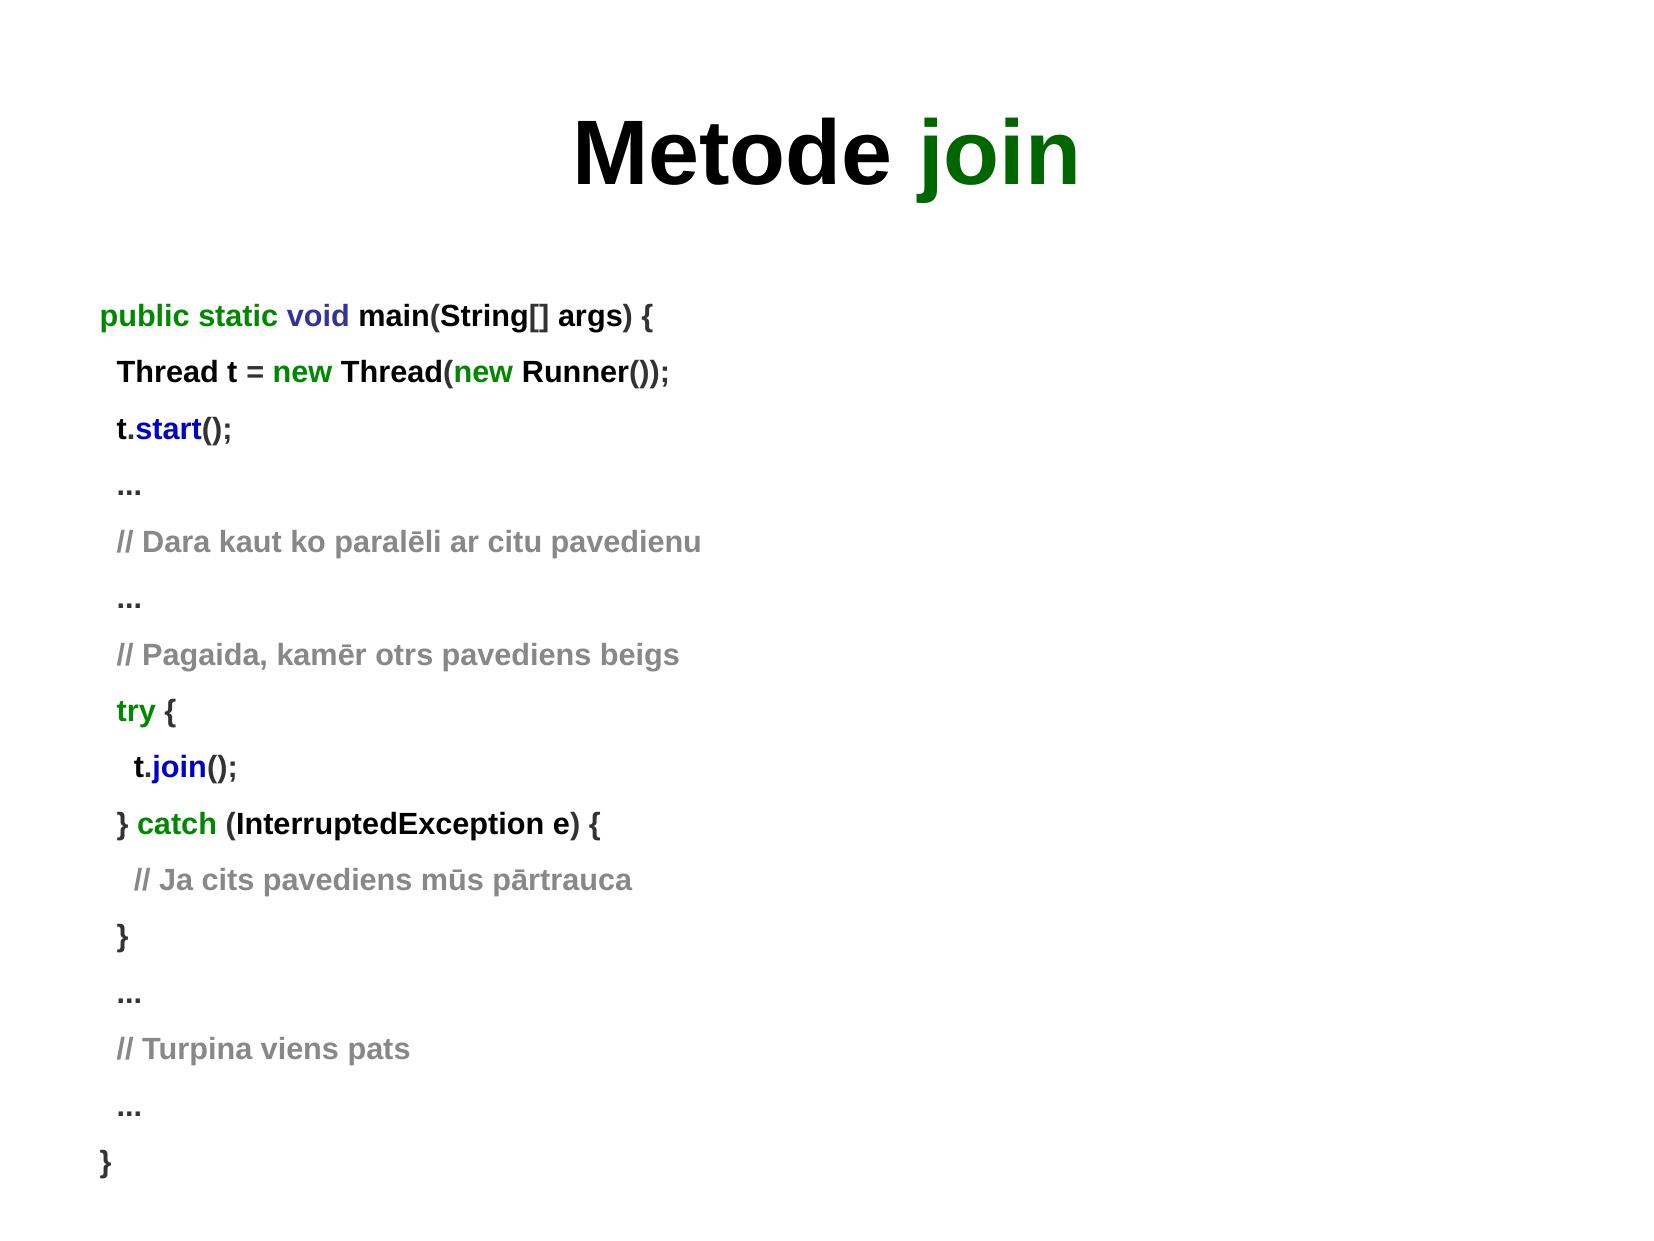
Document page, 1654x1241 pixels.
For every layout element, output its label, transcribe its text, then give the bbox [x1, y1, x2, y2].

title Metode join [82, 49, 1571, 257]
list public static void main(String[] args) { Thread t = new Thread(new Runner()); t.start(); ... // Dara kaut ko paralēli ar citu pavedienu ... // Pagaida, kamēr otrs pavediens beigs try { t.join(); } catch (InterruptedException e) { // Ja cits pavediens mūs pārtrauca } ... // Turpina viens pats ... } [82, 290, 1538, 1182]
